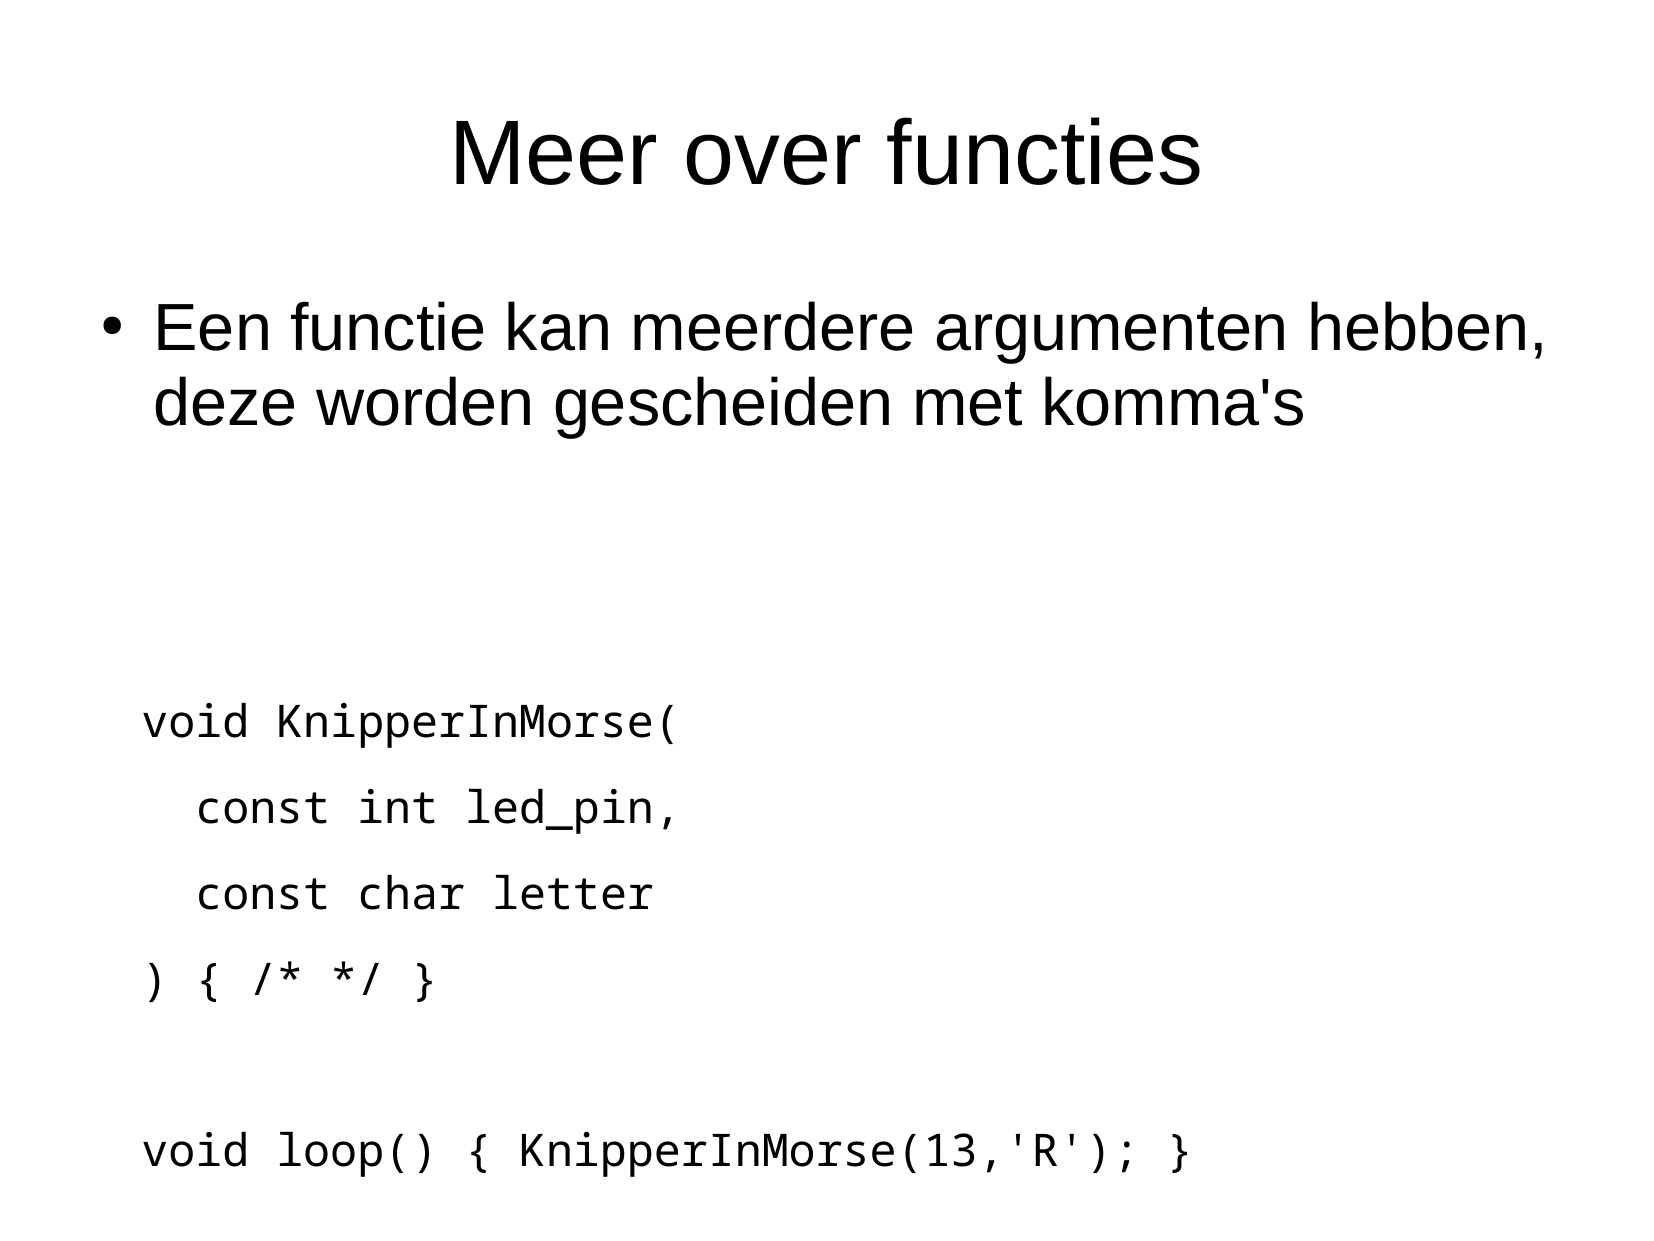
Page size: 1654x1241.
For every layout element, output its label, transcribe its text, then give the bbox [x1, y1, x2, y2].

list Een functie kan meerdere argumenten hebben, deze worden gescheiden met komma's [82, 290, 1571, 690]
list void KnipperInMorse( const int led_pin, const char letter ) { /* */ } void loop() { KnipperInMorse(13,'R'); } [82, 690, 1606, 1186]
title Meer over functies [82, 49, 1571, 257]
